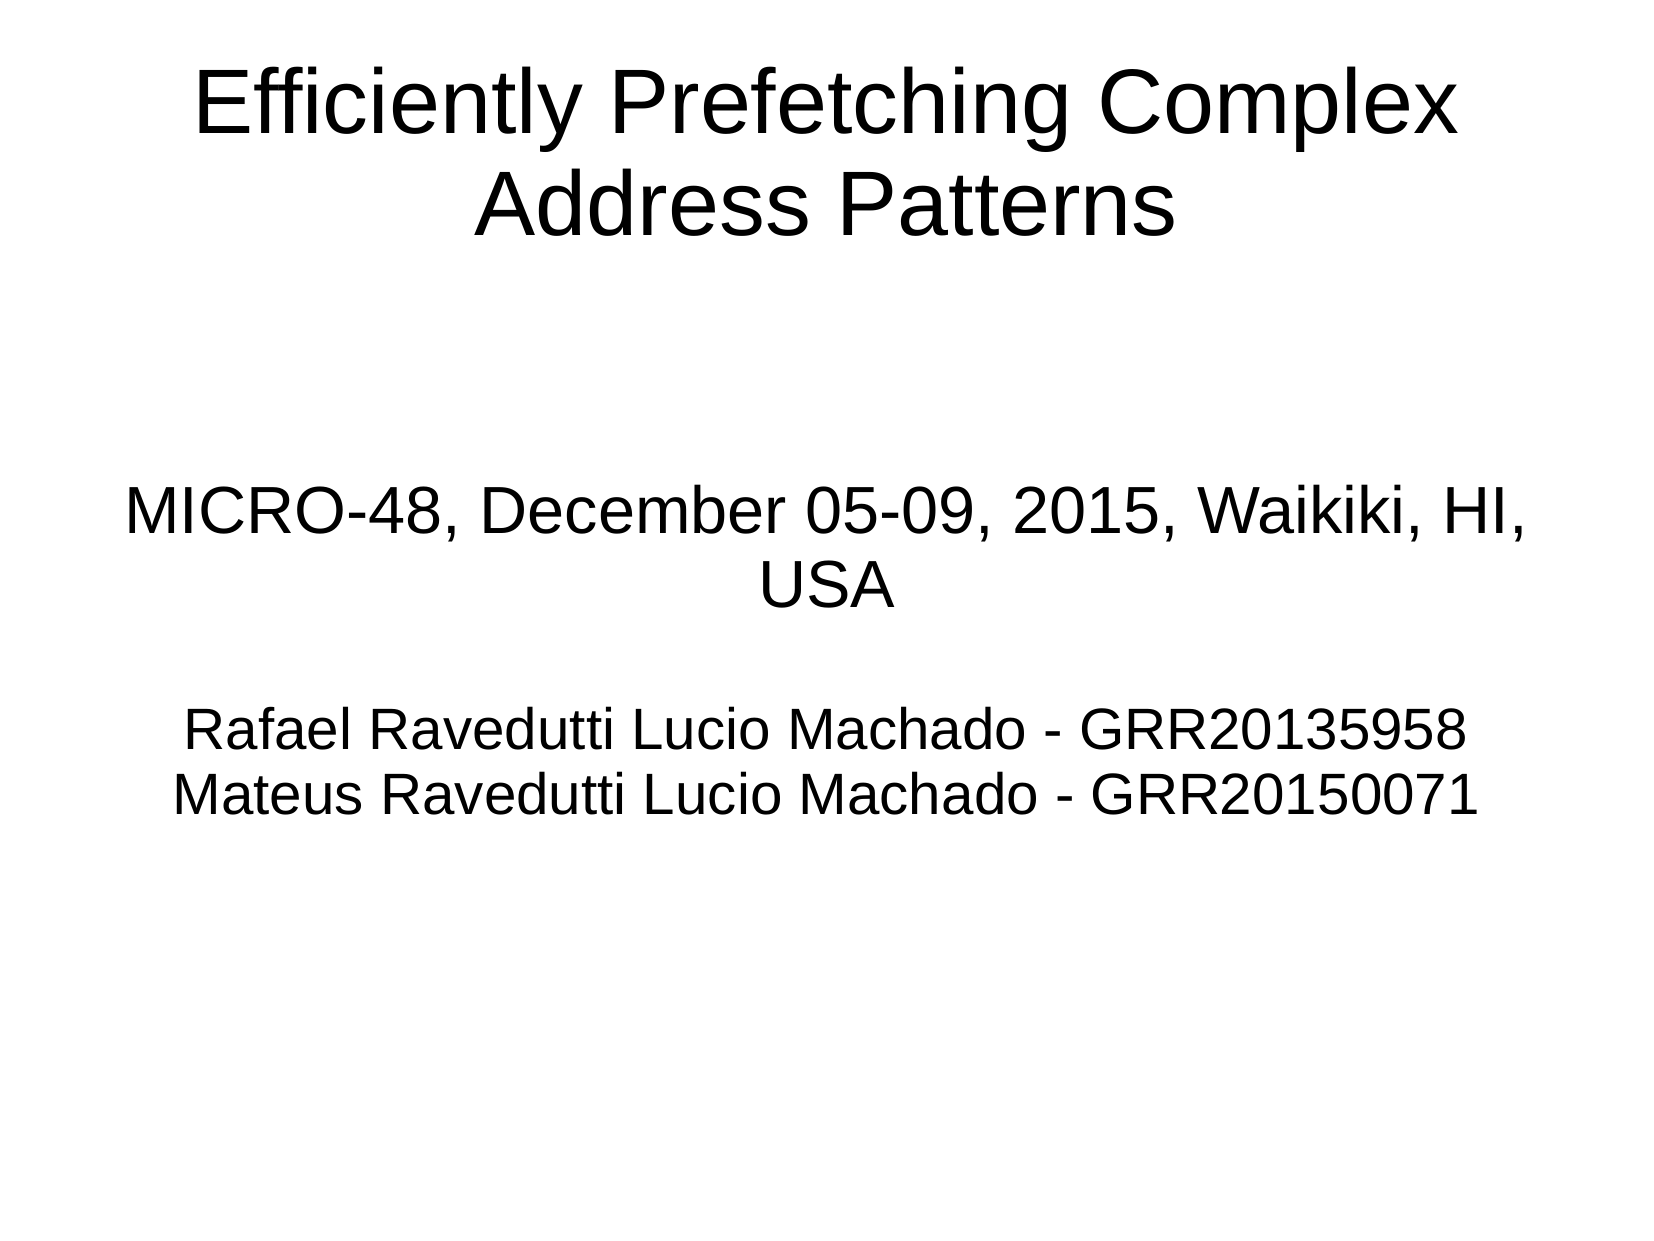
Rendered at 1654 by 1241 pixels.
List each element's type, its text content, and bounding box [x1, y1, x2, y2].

title Efficiently Prefetching Complex Address Patterns [82, 49, 1571, 257]
subtitle MICRO-48, December 05-09, 2015, Waikiki, HI, USA Rafael Ravedutti Lucio Machado - GRR20135958 Mateus Ravedutti Lucio Machado - GRR20150071 [82, 290, 1571, 1010]
